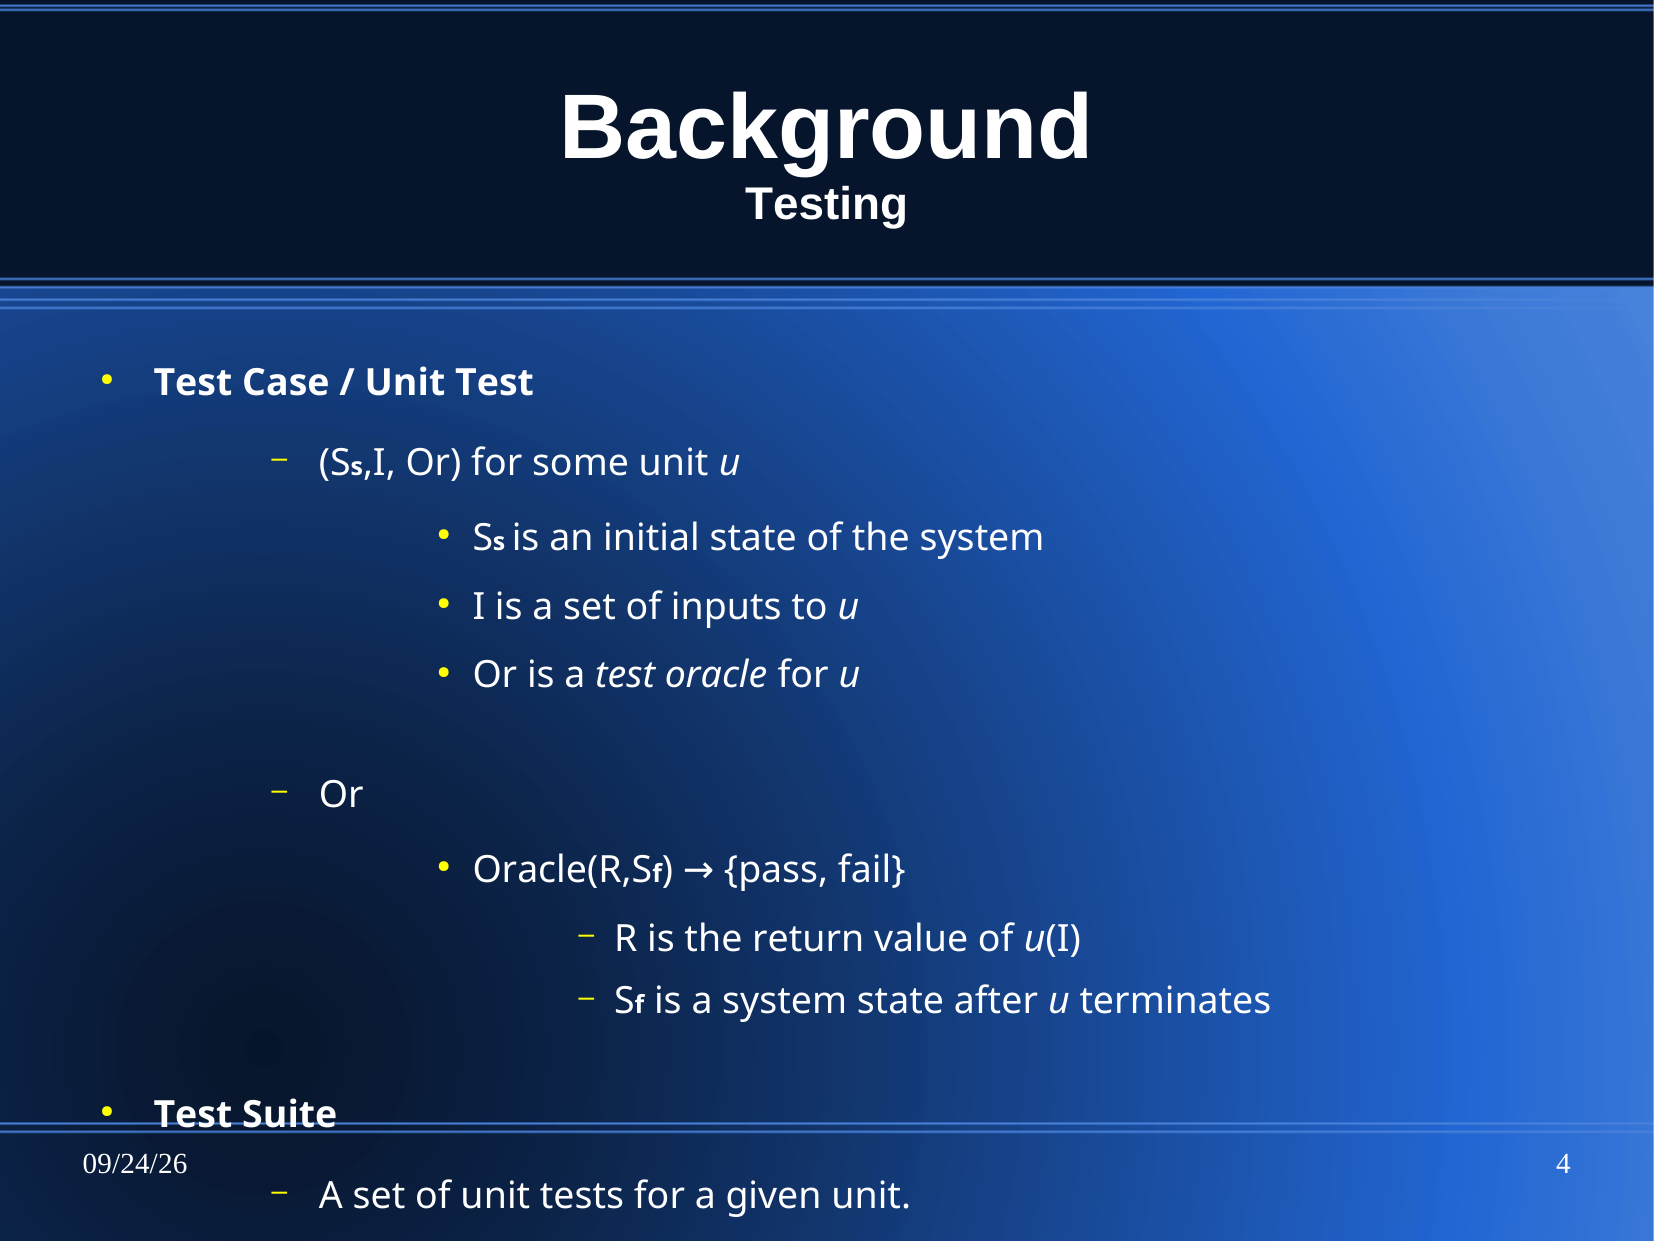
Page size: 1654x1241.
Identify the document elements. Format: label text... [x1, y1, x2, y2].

list Test Case / Unit Test (Ss,I, Or) for some unit u Ss is an initial state of the system I is a set of inputs to u Or is a test oracle for u Or Oracle(R,Sf) → {pass, fail} R is the return value of u(I) Sf is a system state after u terminates Test Suite A set of unit tests for a given unit. [82, 355, 1571, 1122]
picture [0, 0, 1654, 1241]
title Background Testing [82, 49, 1571, 257]
